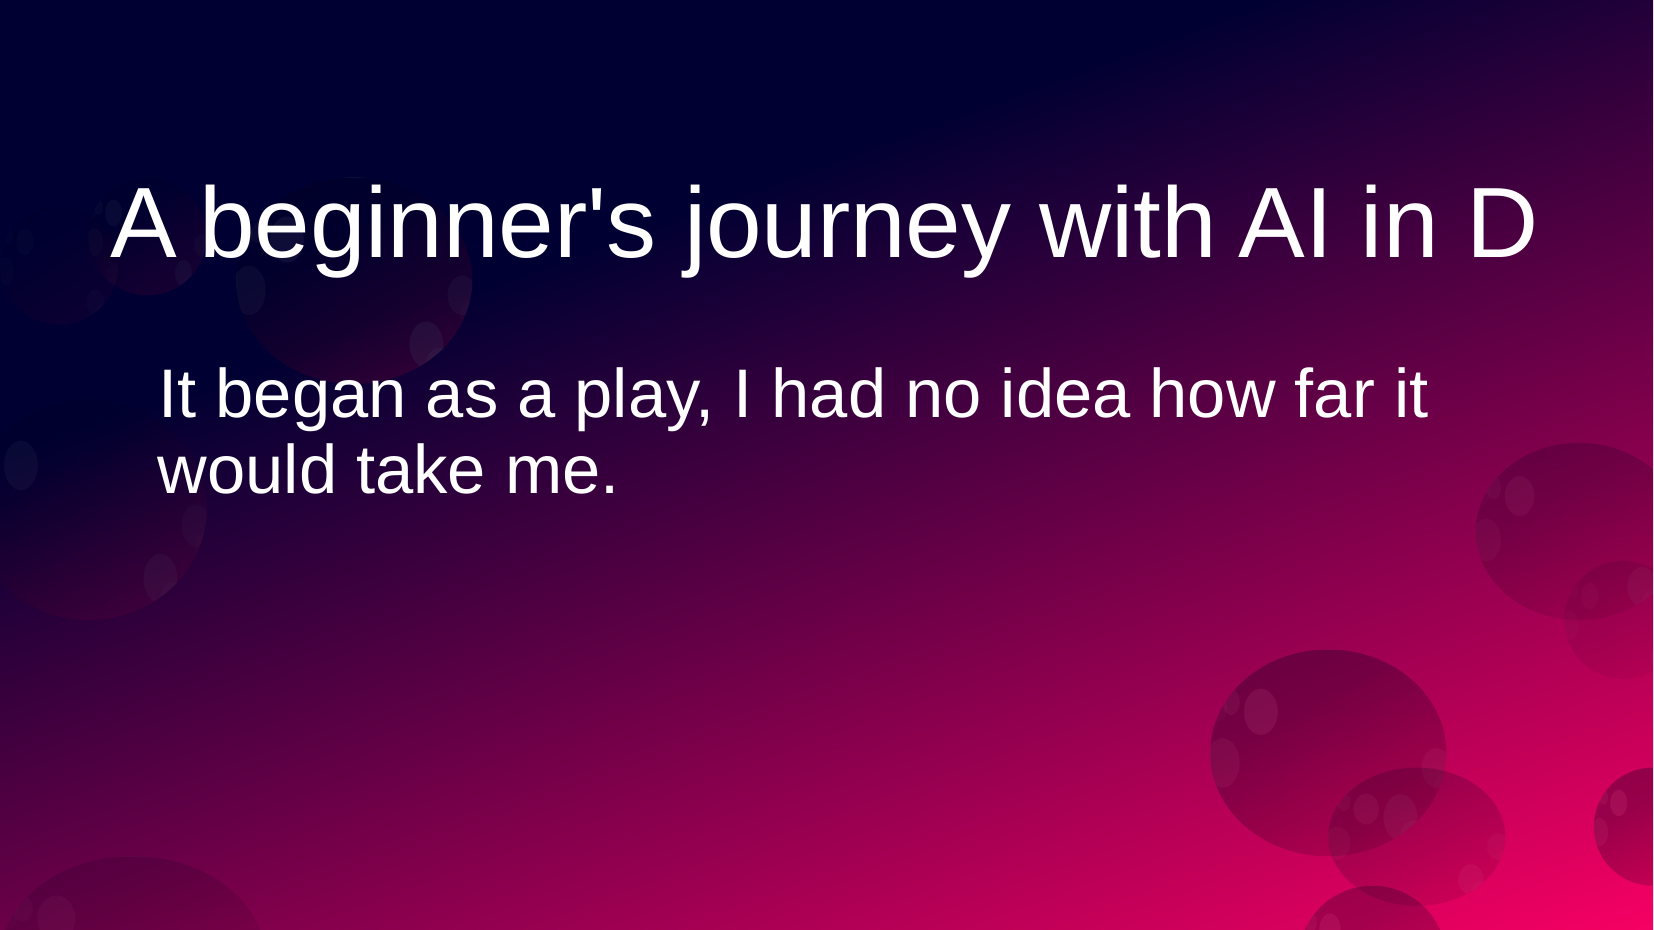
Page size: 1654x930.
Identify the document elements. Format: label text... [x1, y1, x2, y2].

picture [1648, 0, 1654, 930]
title A beginner's journey with AI in D It began as a play, I had no idea how far it would take me. [82, 98, 1571, 577]
